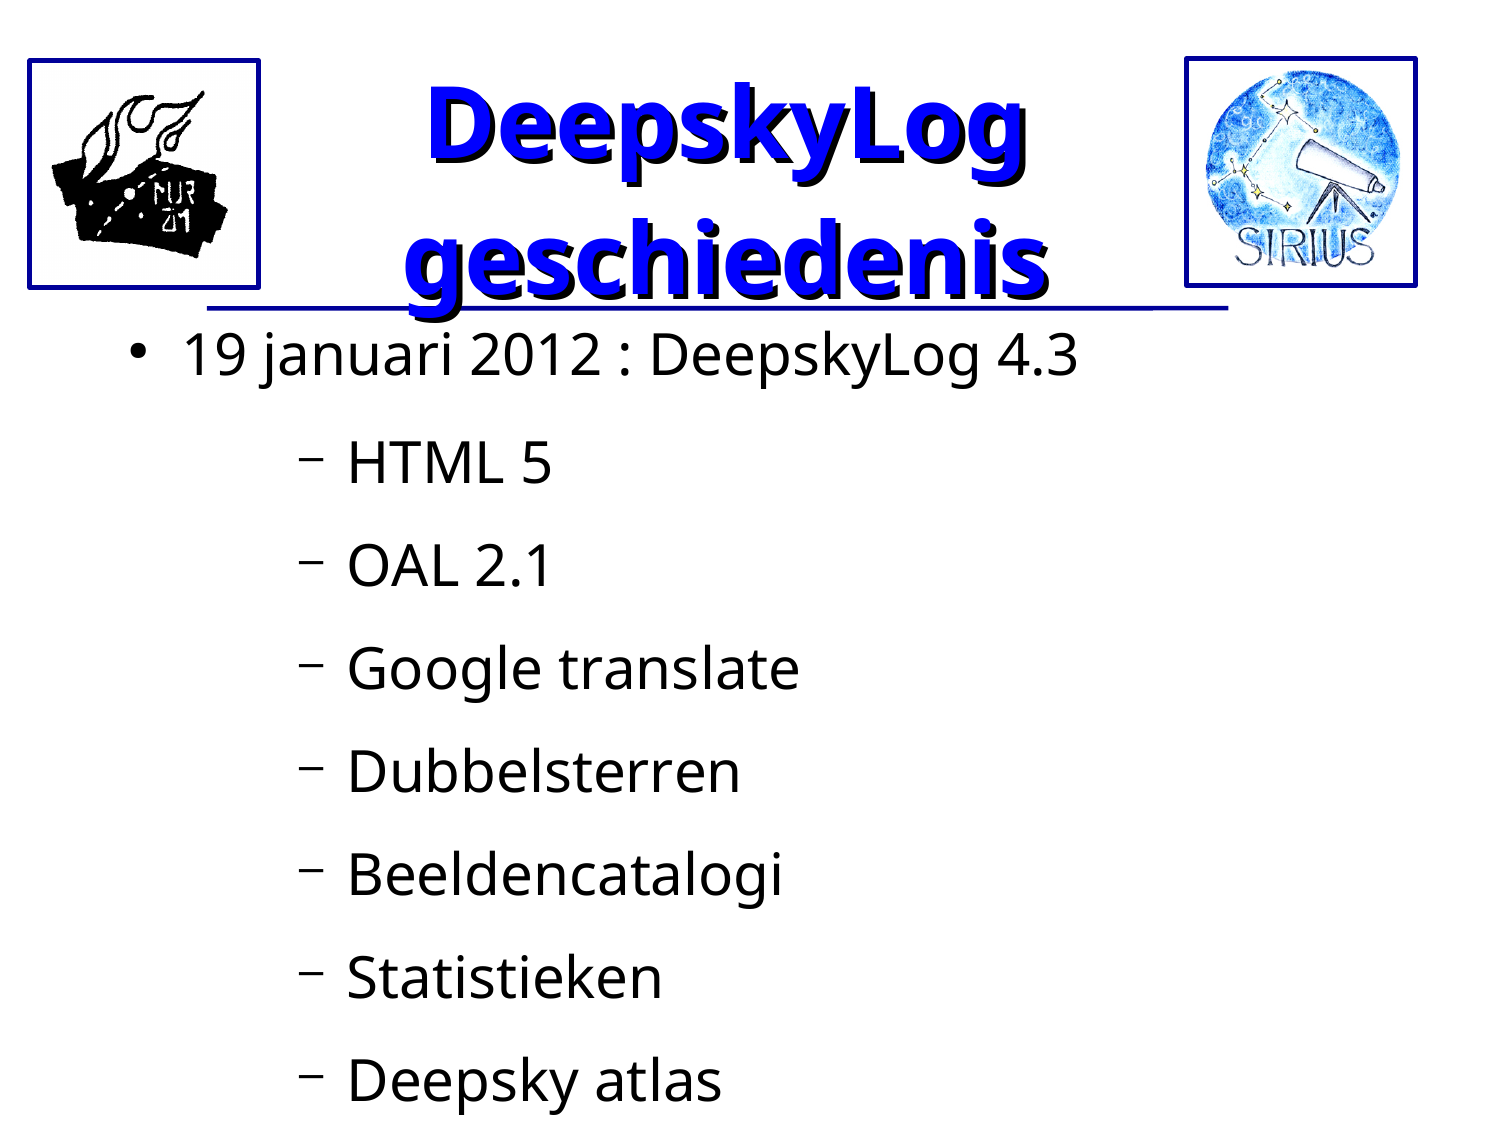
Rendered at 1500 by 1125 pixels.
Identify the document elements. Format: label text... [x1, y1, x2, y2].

picture [32, 63, 256, 284]
title DeepskyLog geschiedenis [281, 47, 1169, 312]
list 19 januari 2012 : DeepskyLog 4.3 HTML 5 OAL 2.1 Google translate Dubbelsterren Beeldencatalogi Statistieken Deepsky atlas 30 mei 2012 : 60000 waarnemingen! [110, 312, 1392, 1093]
picture [1195, 63, 1411, 281]
